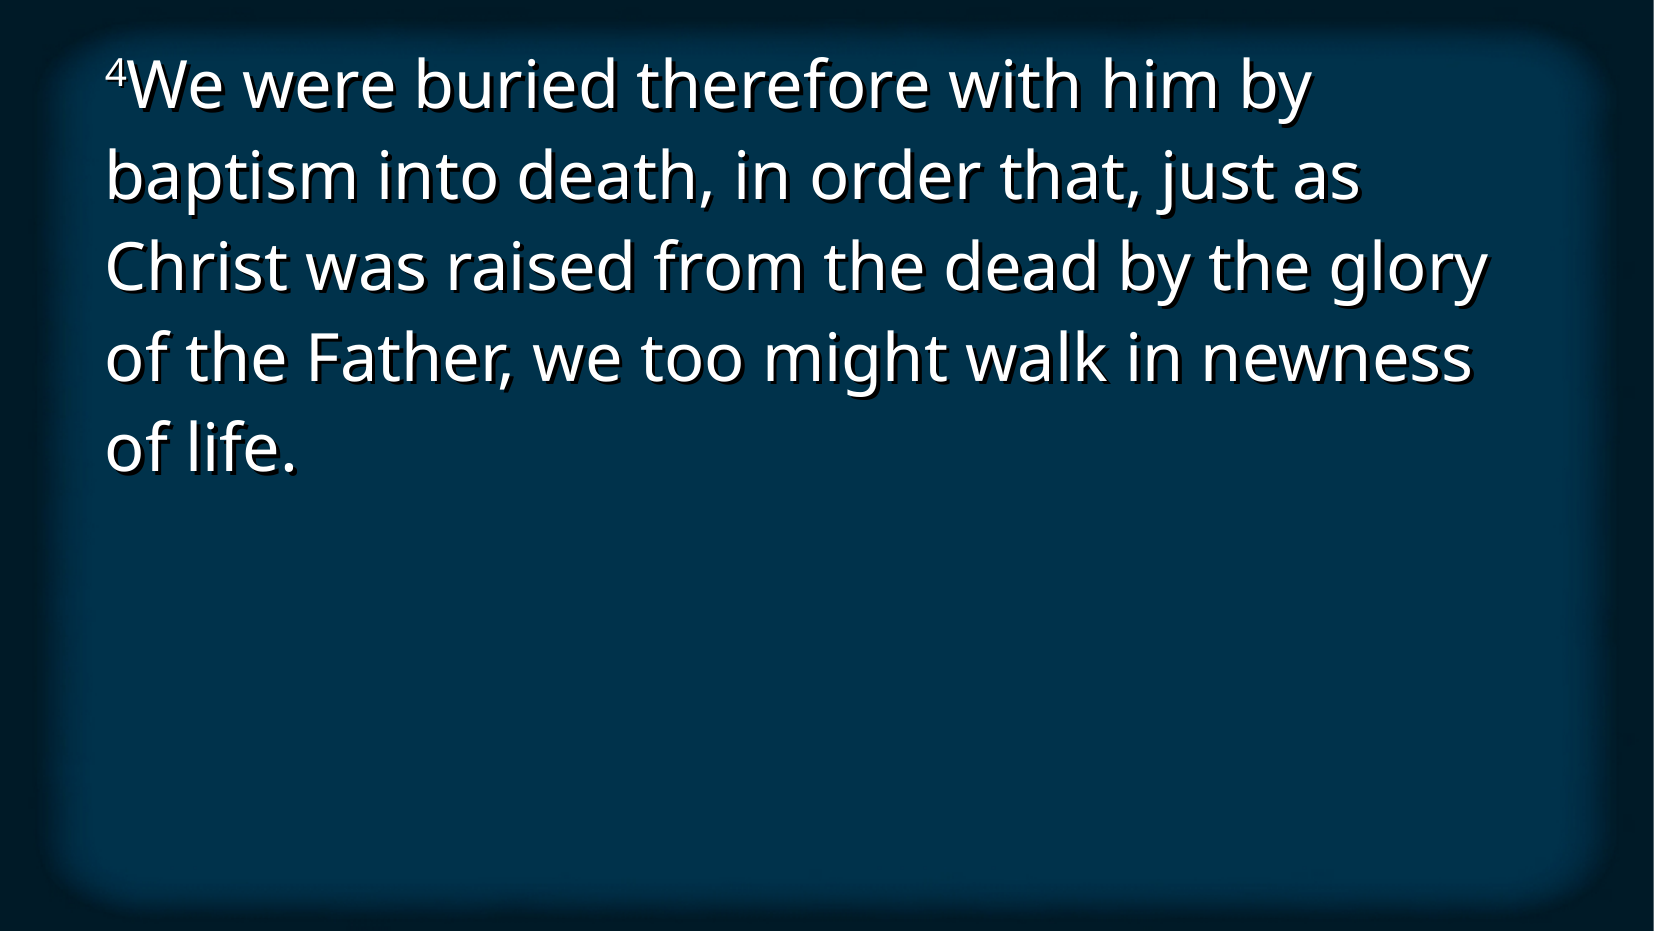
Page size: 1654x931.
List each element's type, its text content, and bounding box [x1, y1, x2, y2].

text_box 4We were buried therefore with him by baptism into death, in order that, just as Christ was raised from the dead by the glory of the Father, we too might walk in newness of life. [90, 30, 1561, 400]
picture [0, 0, 1654, 931]
